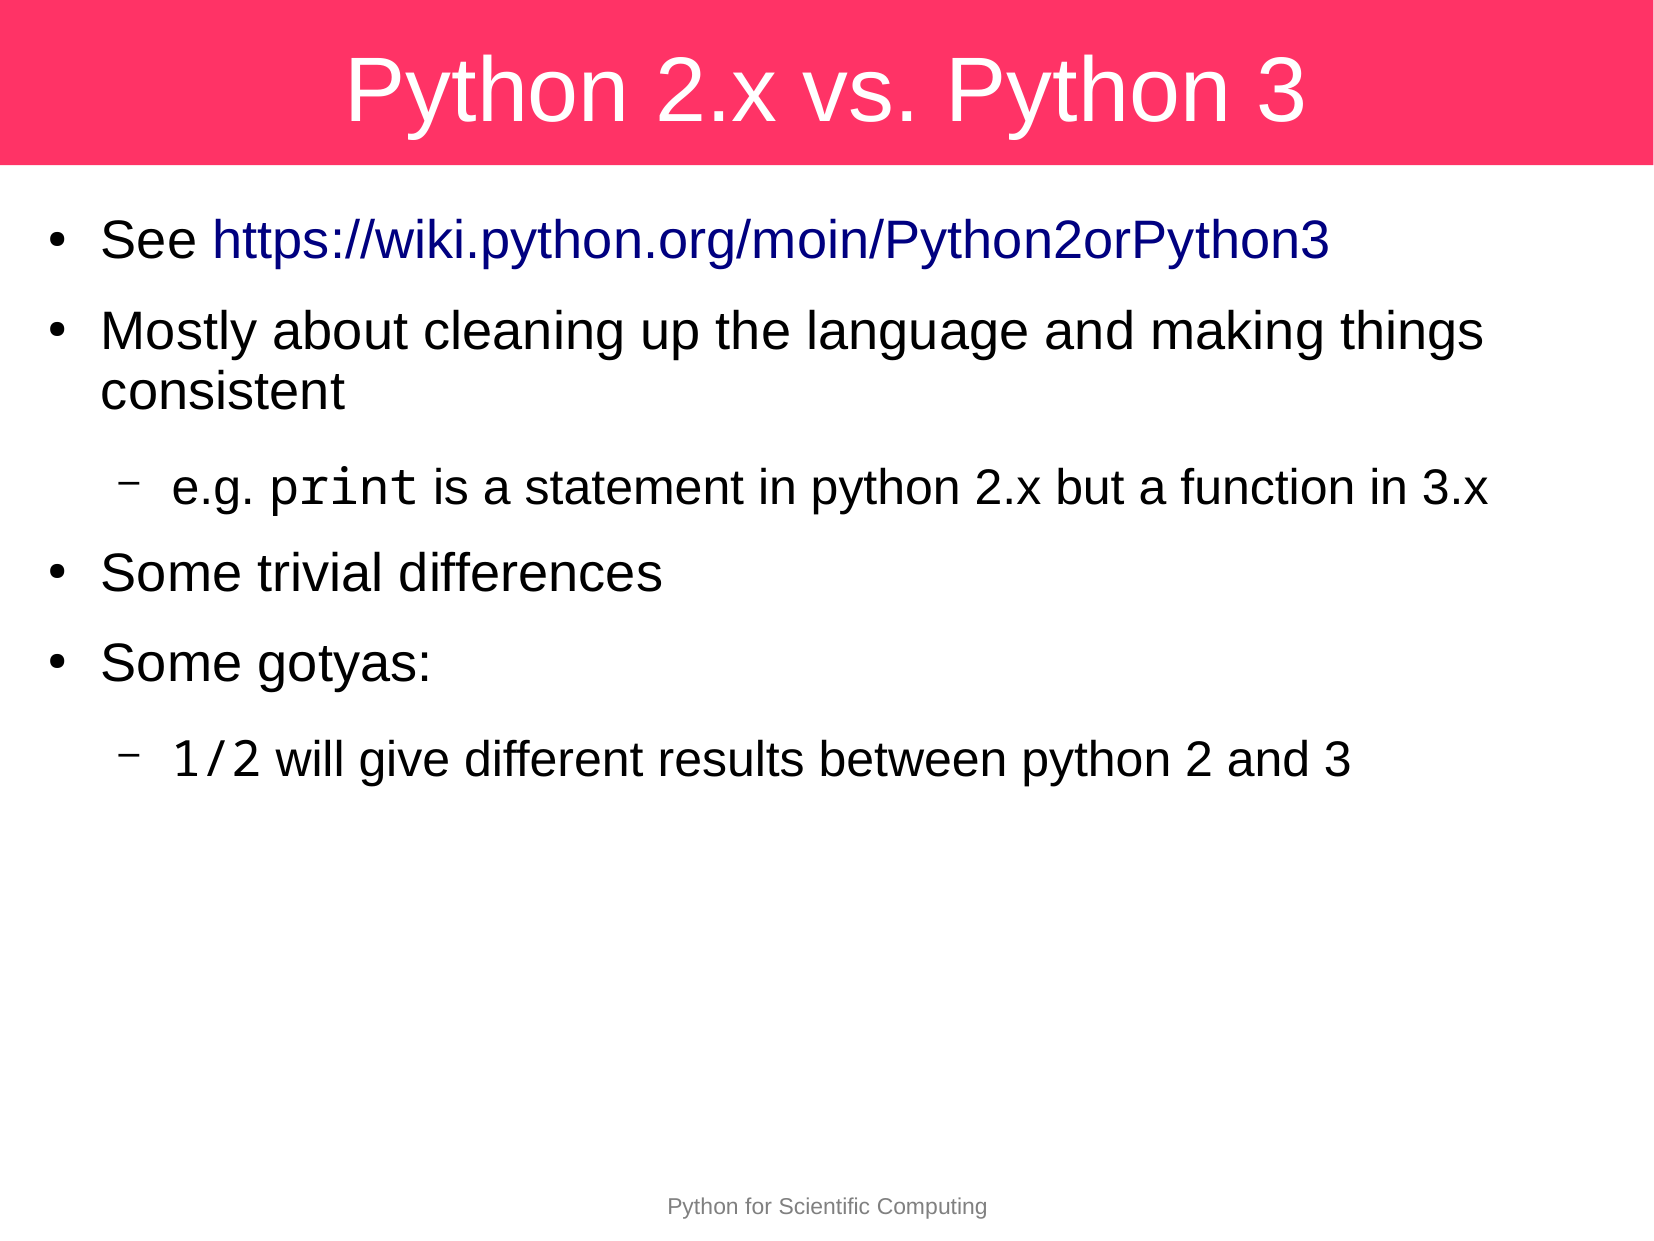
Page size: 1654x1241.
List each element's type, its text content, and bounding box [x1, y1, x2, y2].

list See https://wiki.python.org/moin/Python2orPython3 Mostly about cleaning up the language and making things consistent e.g. print is a statement in python 2.x but a function in 3.x Some trivial differences Some gotyas: 1/2 will give different results between python 2 and 3 [30, 210, 1621, 930]
title Python 2.x vs. Python 3 [82, 31, 1571, 148]
